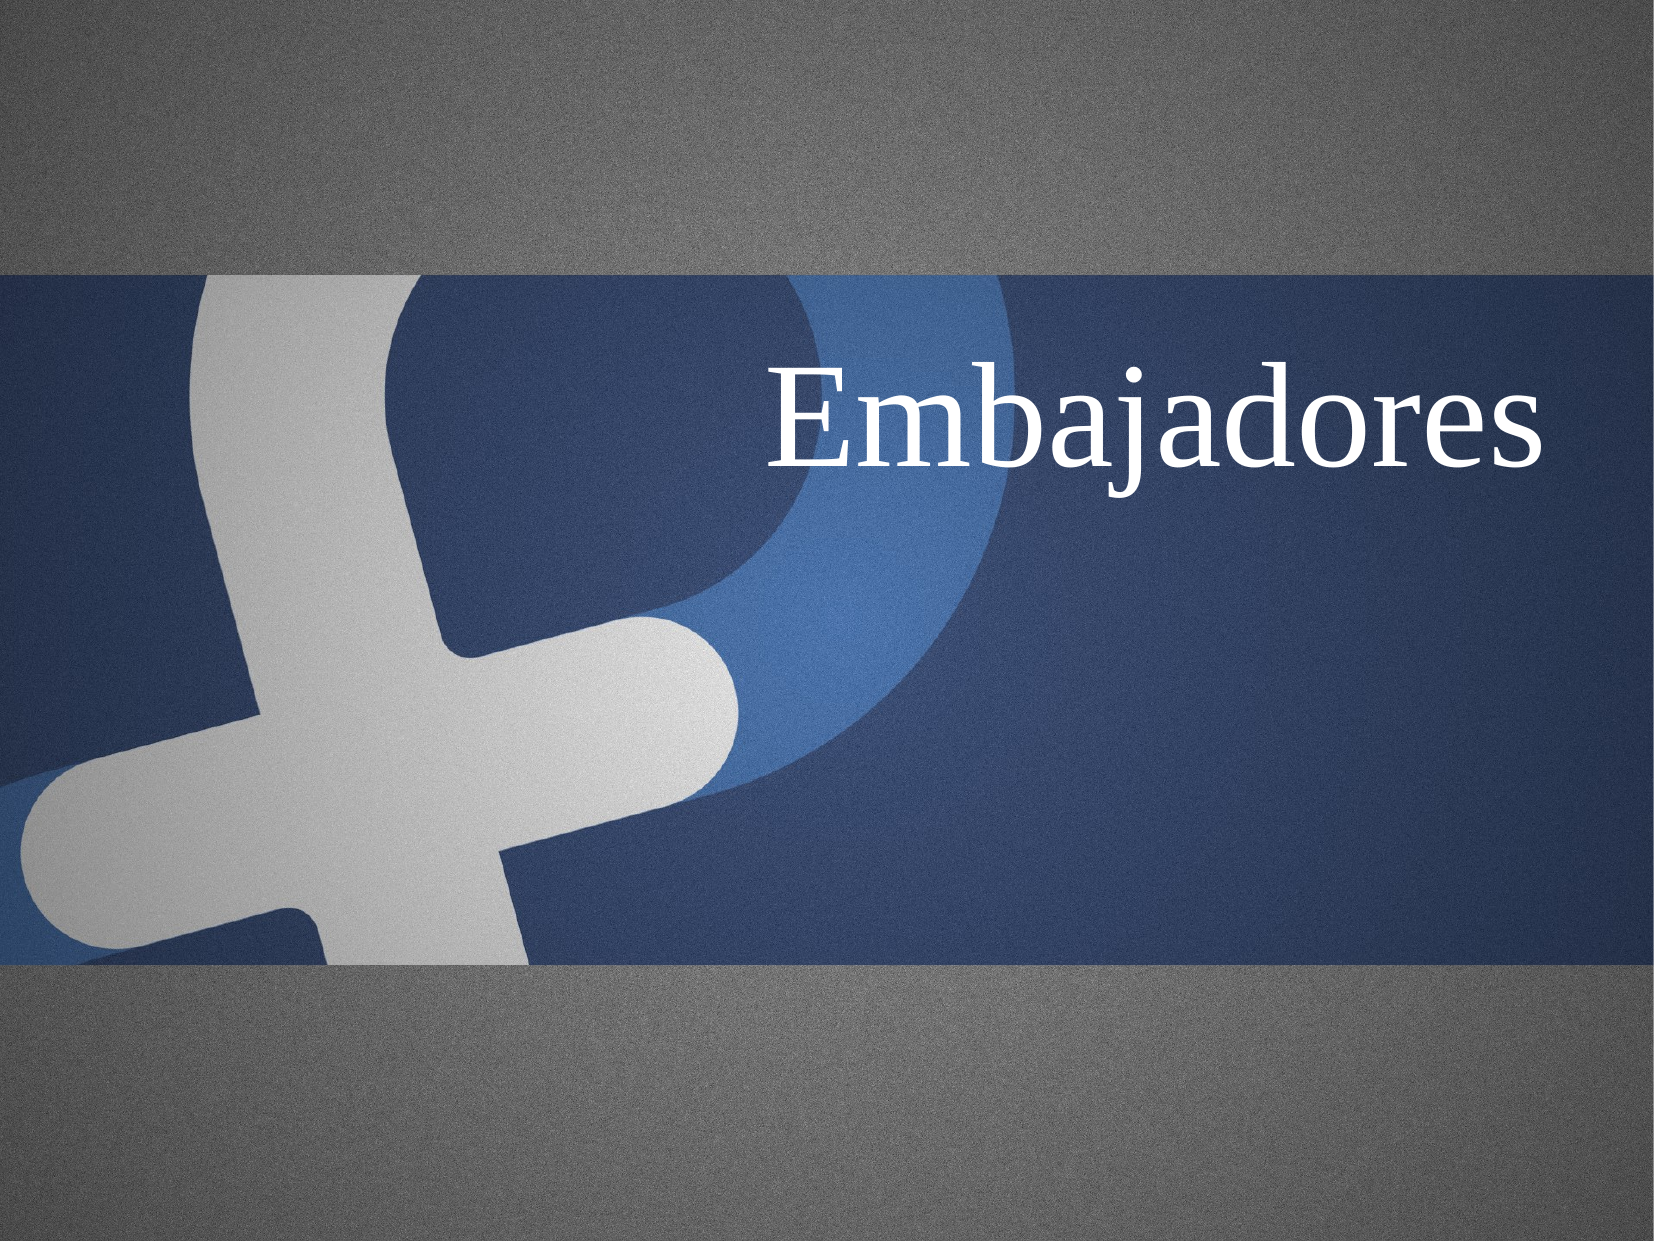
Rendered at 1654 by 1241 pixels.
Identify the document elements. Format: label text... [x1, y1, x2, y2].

text_box Embajadores [447, 315, 1563, 654]
picture [0, 0, 1654, 1241]
